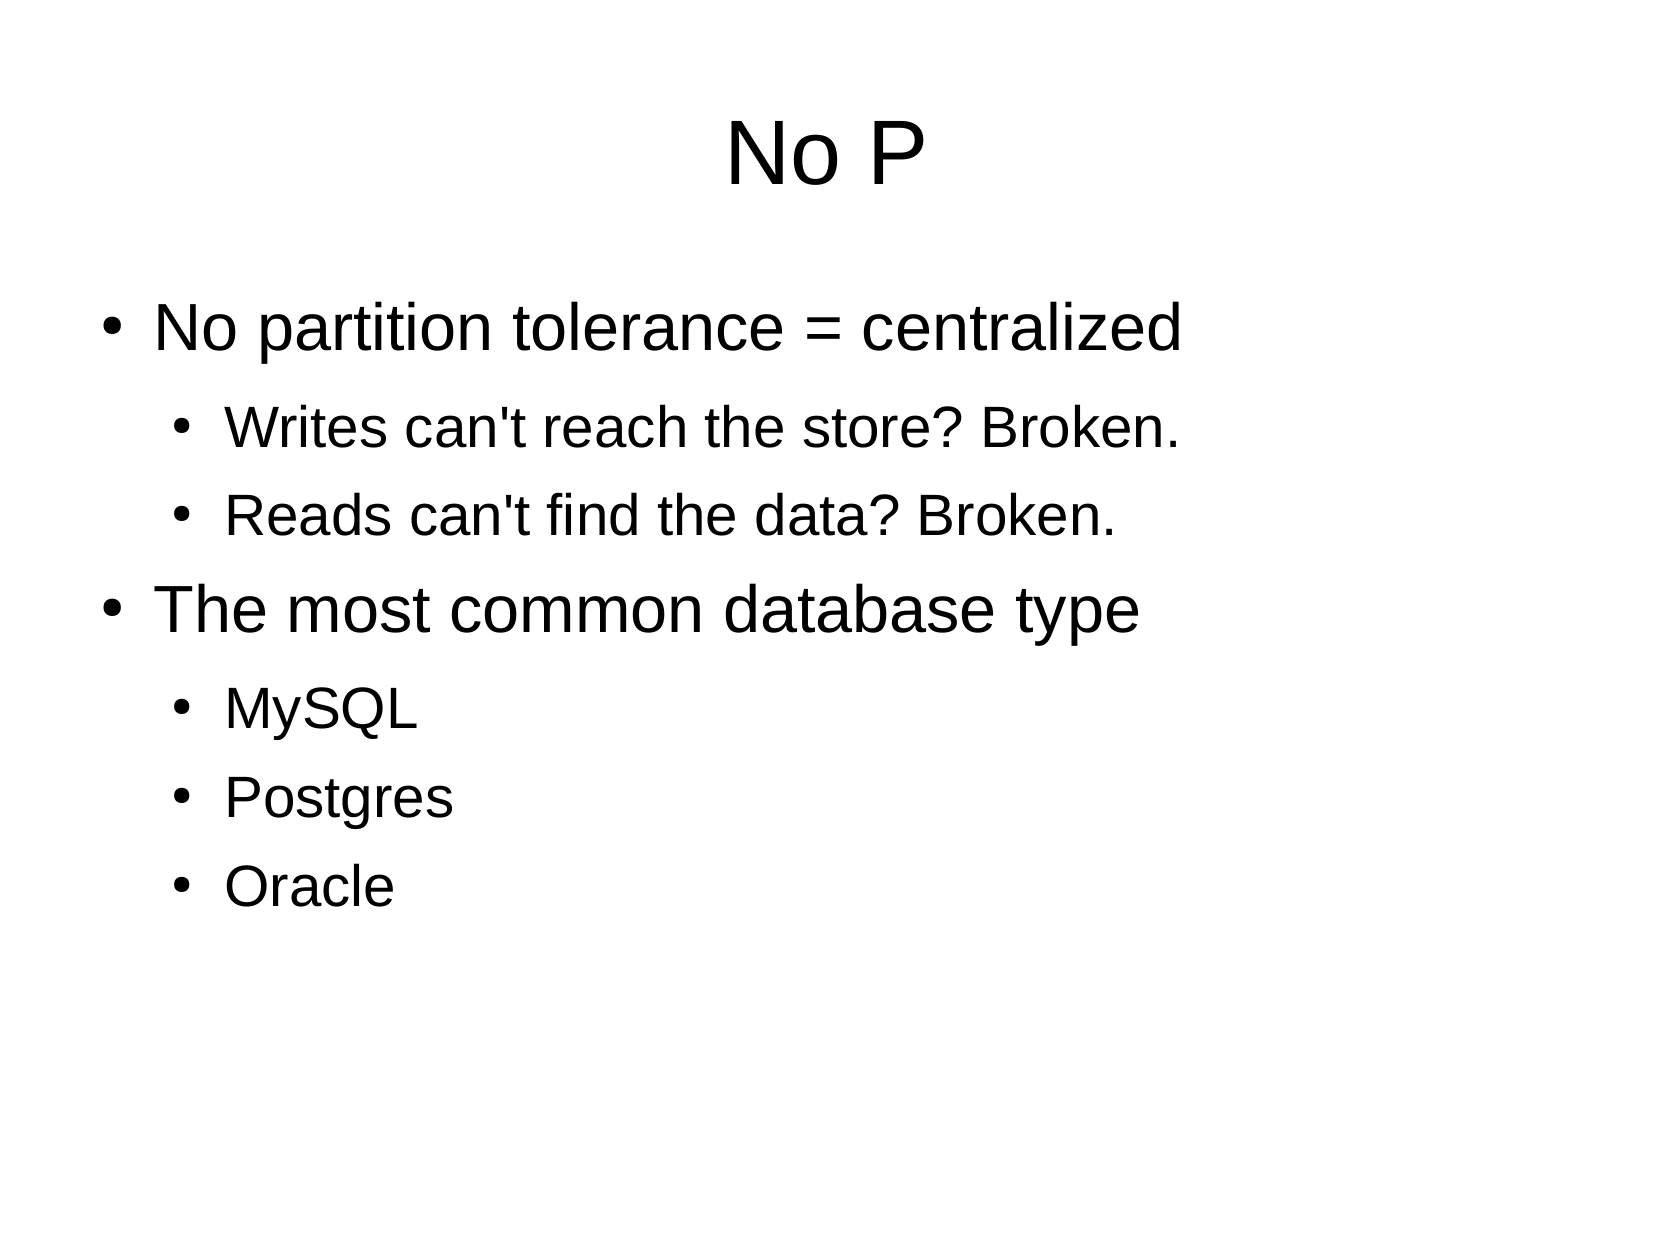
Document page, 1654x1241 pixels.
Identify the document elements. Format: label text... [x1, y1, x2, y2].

list No partition tolerance = centralized Writes can't reach the store? Broken. Reads can't find the data? Broken. The most common database type MySQL Postgres Oracle [82, 290, 1571, 1109]
title No P [82, 49, 1571, 257]
